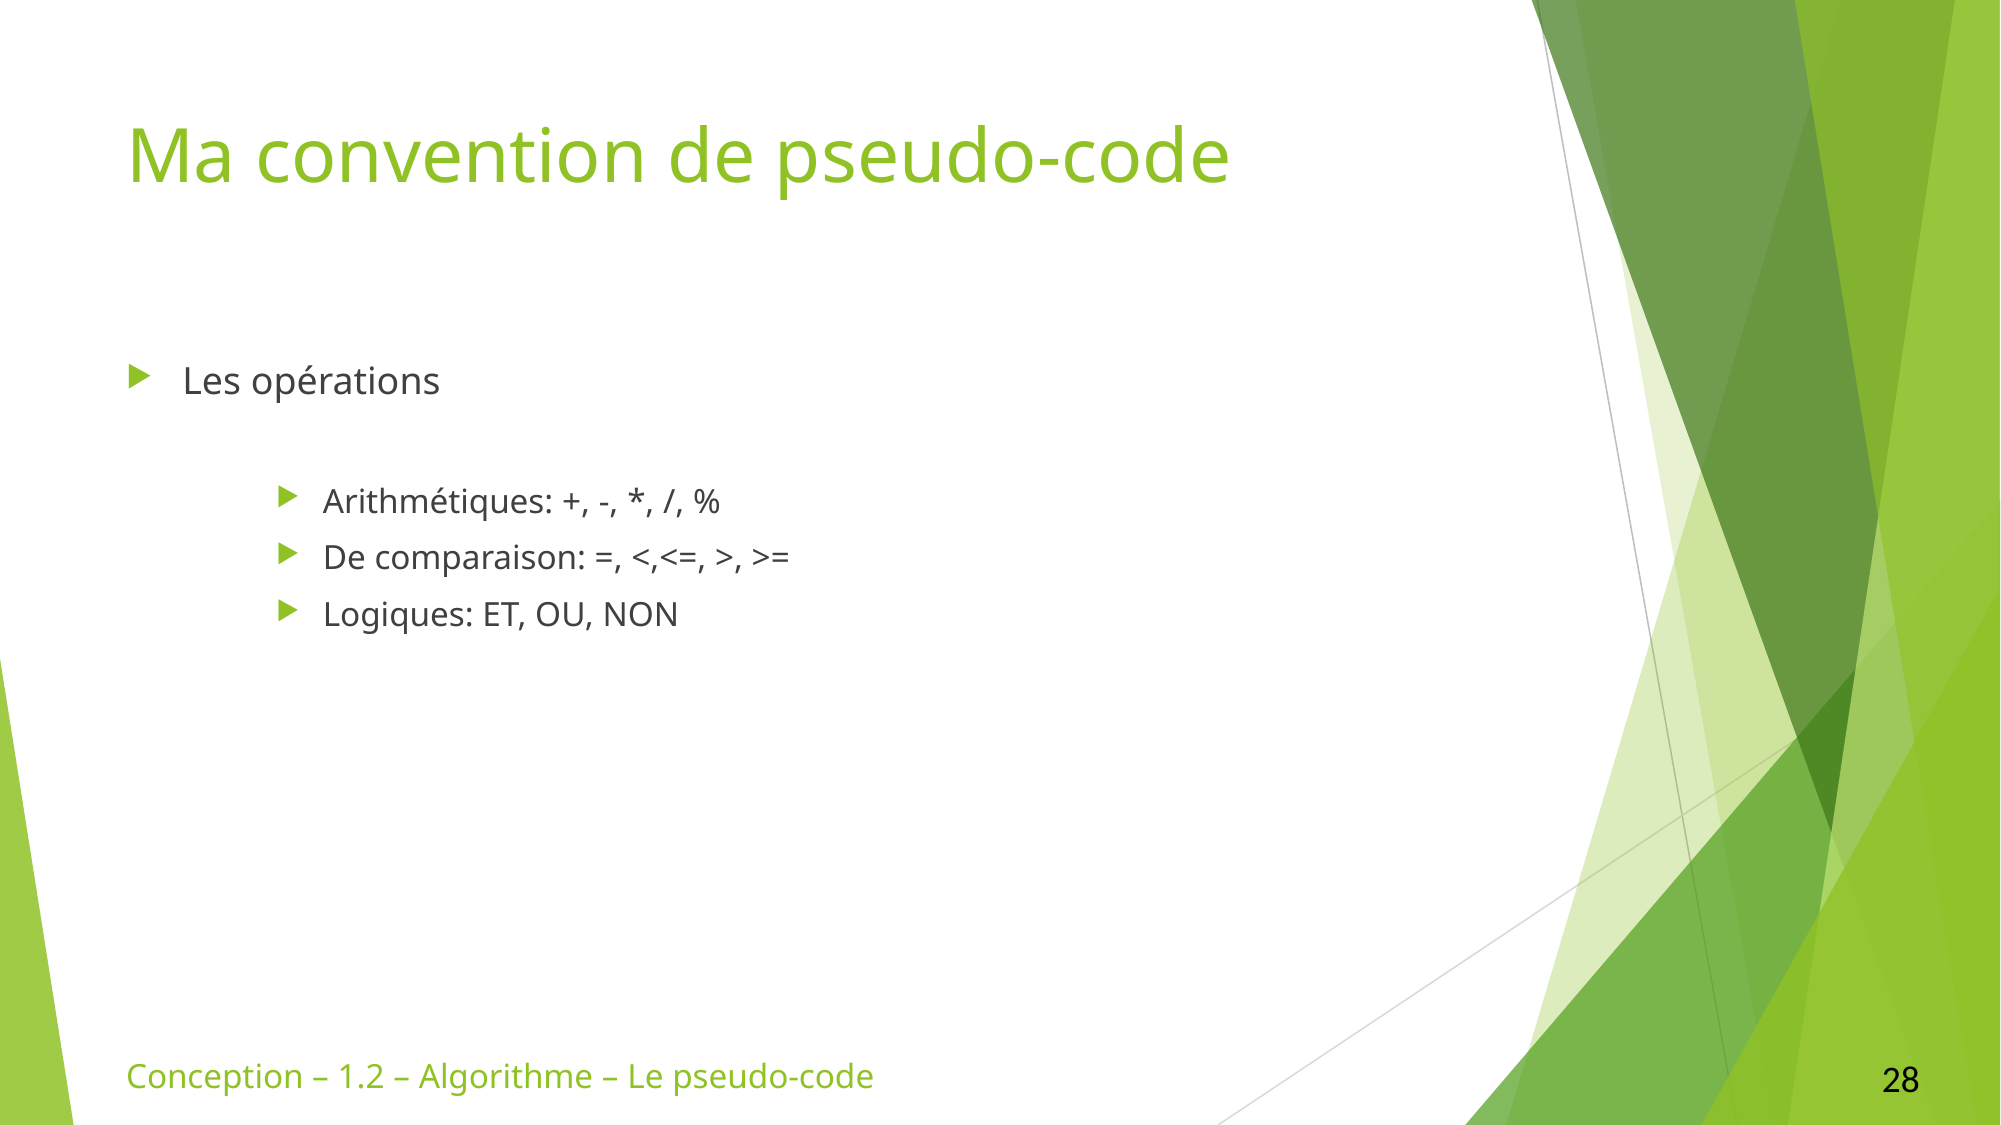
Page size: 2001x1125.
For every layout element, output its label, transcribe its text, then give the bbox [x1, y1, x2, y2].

text_box Conception – 1.2 – Algorithme – Le pseudo-code [111, 1047, 1094, 1109]
title Ma convention de pseudo-code [111, 99, 1522, 317]
list Les opérations Arithmétiques: +, -, *, /, % De comparaison: =, <,<=, >, >= Logiques: ET, OU, NON [111, 354, 1522, 992]
text_box [1866, 1047, 1979, 1108]
